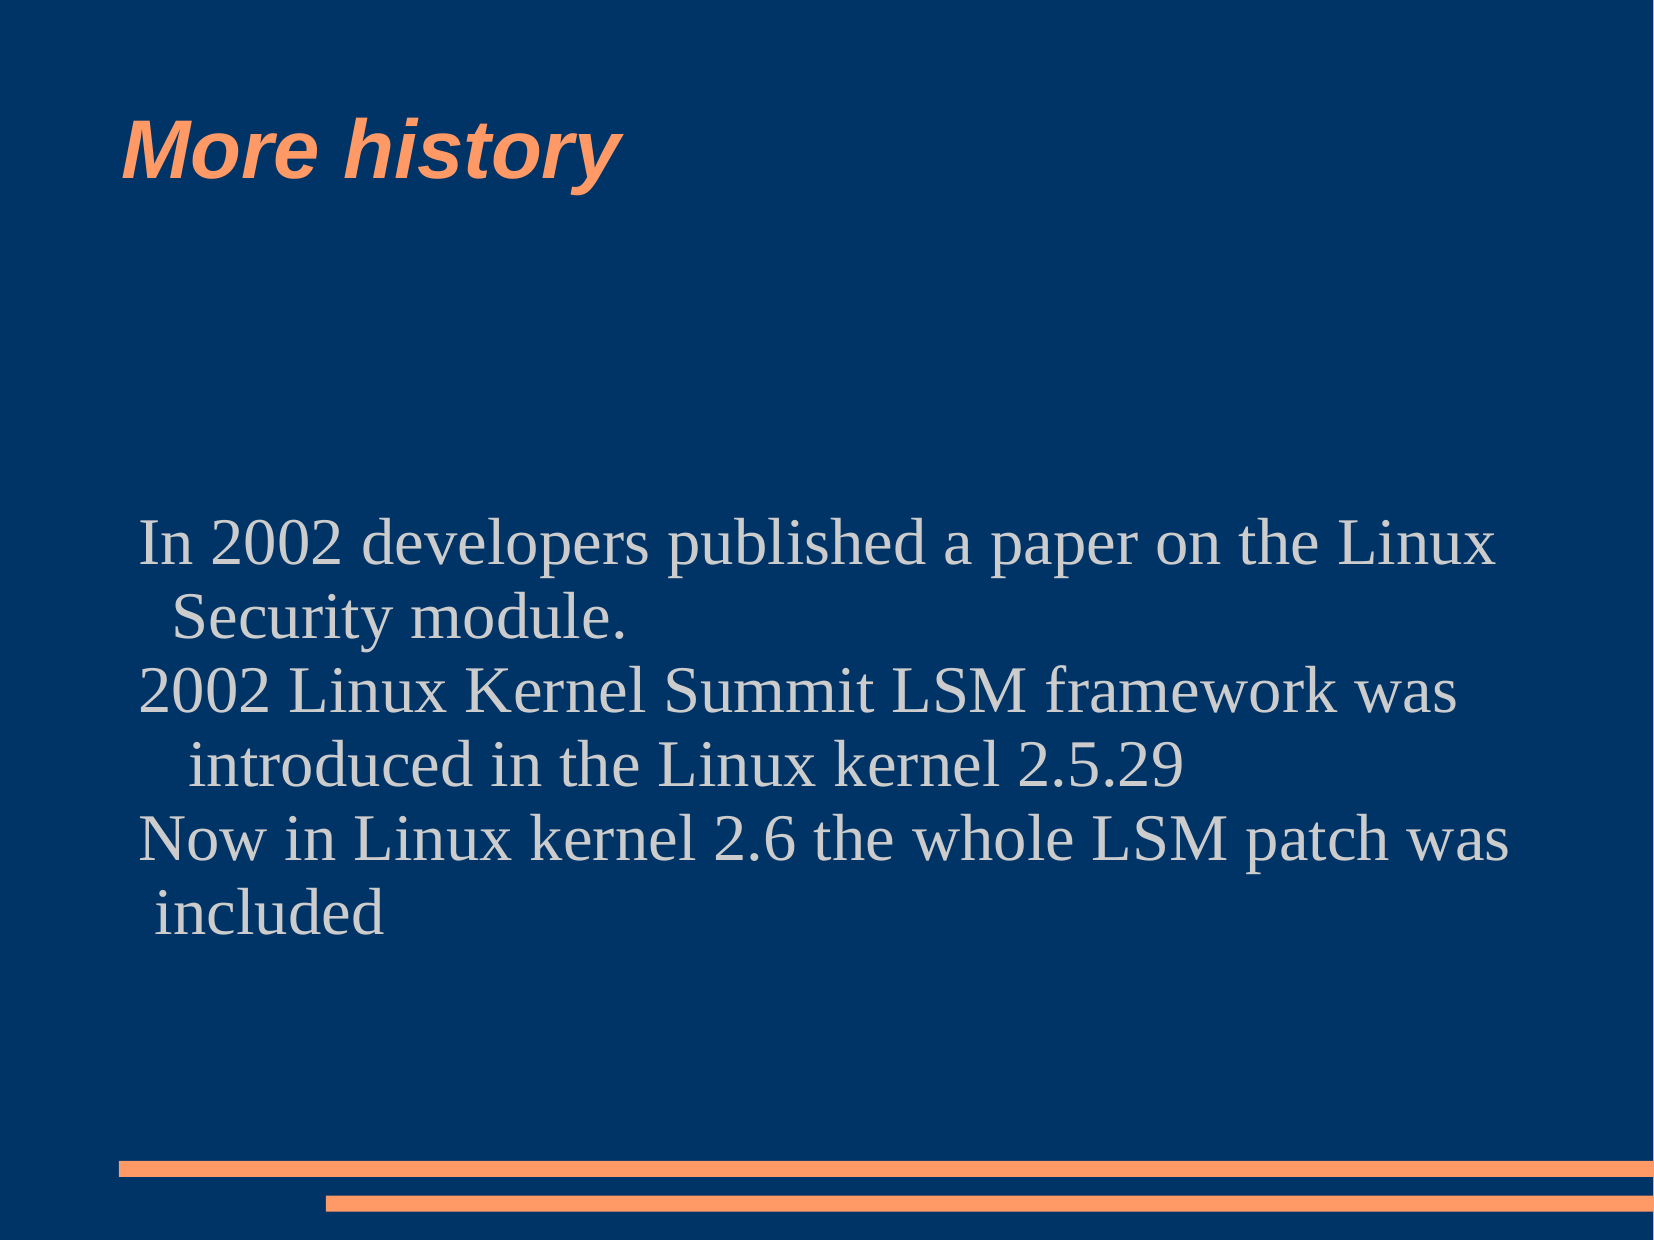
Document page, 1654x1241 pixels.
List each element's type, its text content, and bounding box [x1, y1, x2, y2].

subtitle In 2002 developers published a paper on the Linux Security module. 2002 Linux Kernel Summit LSM framework was introduced in the Linux kernel 2.5.29 Now in Linux kernel 2.6 the whole LSM patch was included [121, 322, 1561, 1133]
title More history [121, 46, 1534, 254]
